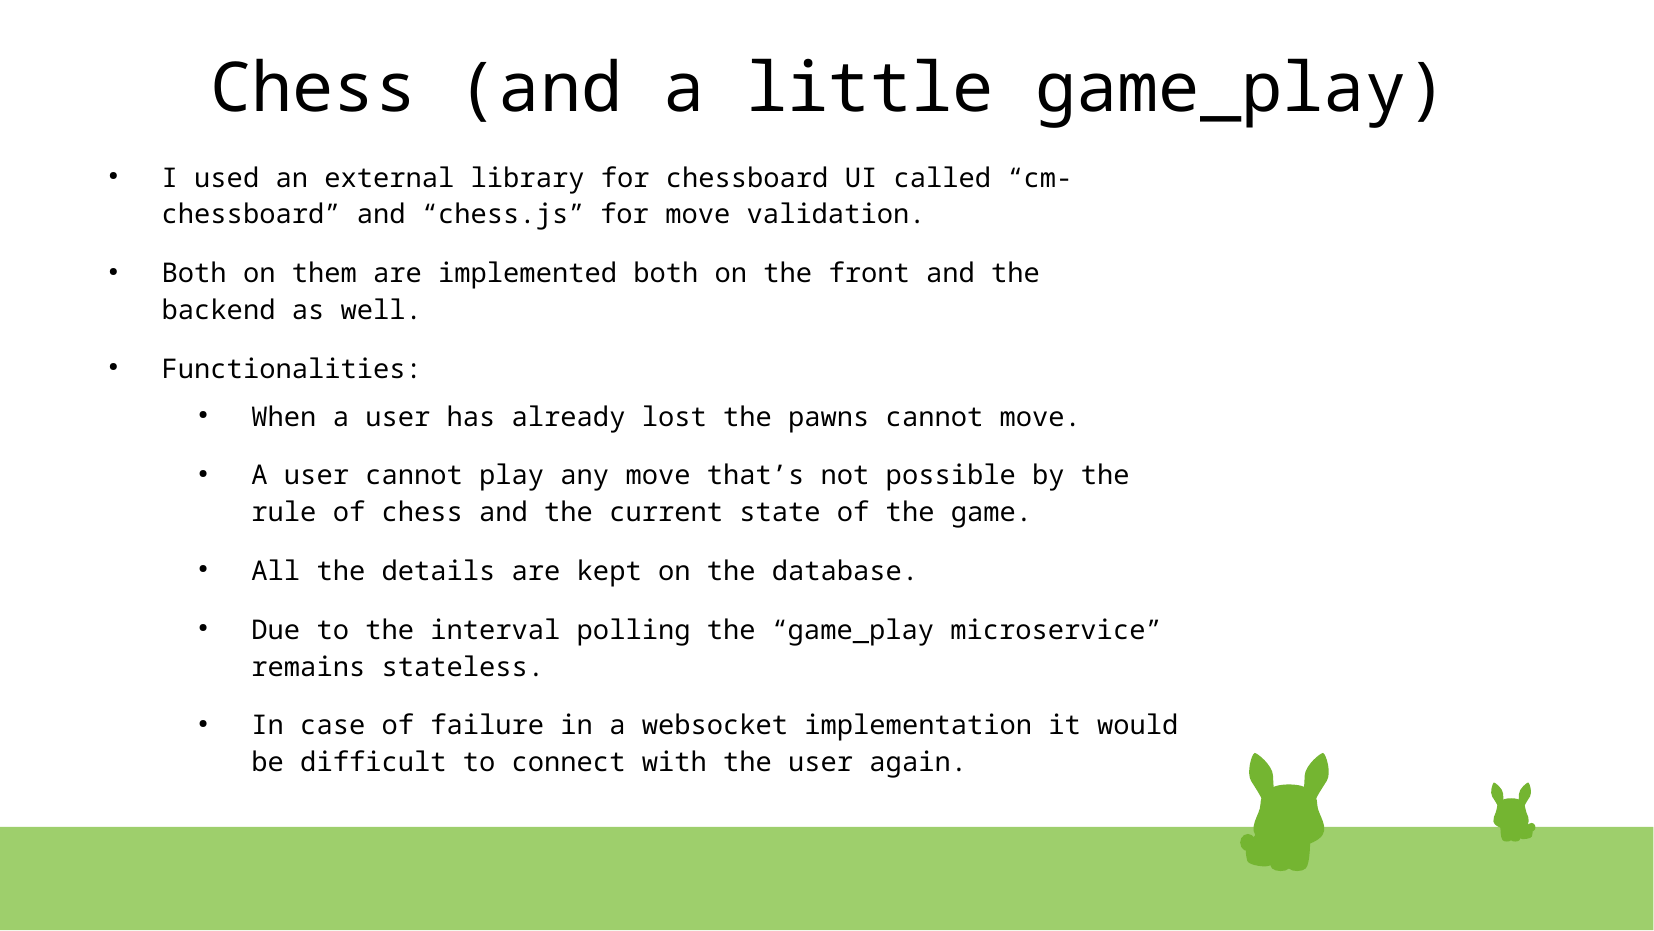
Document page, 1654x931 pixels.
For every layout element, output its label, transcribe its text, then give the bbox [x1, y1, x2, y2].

title Chess (and a little game_play) [90, 10, 1568, 159]
list I used an external library for chessboard UI called “cm-chessboard” and “chess.js” for move validation. Both on them are implemented both on the front and the backend as well. Functionalities: [90, 158, 1108, 639]
list When a user has already lost the pawns cannot move. A user cannot play any move that’s not possible by the rule of chess and the current state of the game. All the details are kept on the database. Due to the interval polling the “game_play microservice” remains stateless. In case of failure in a websocket implementation it would be difficult to connect with the user again. [180, 397, 1198, 878]
